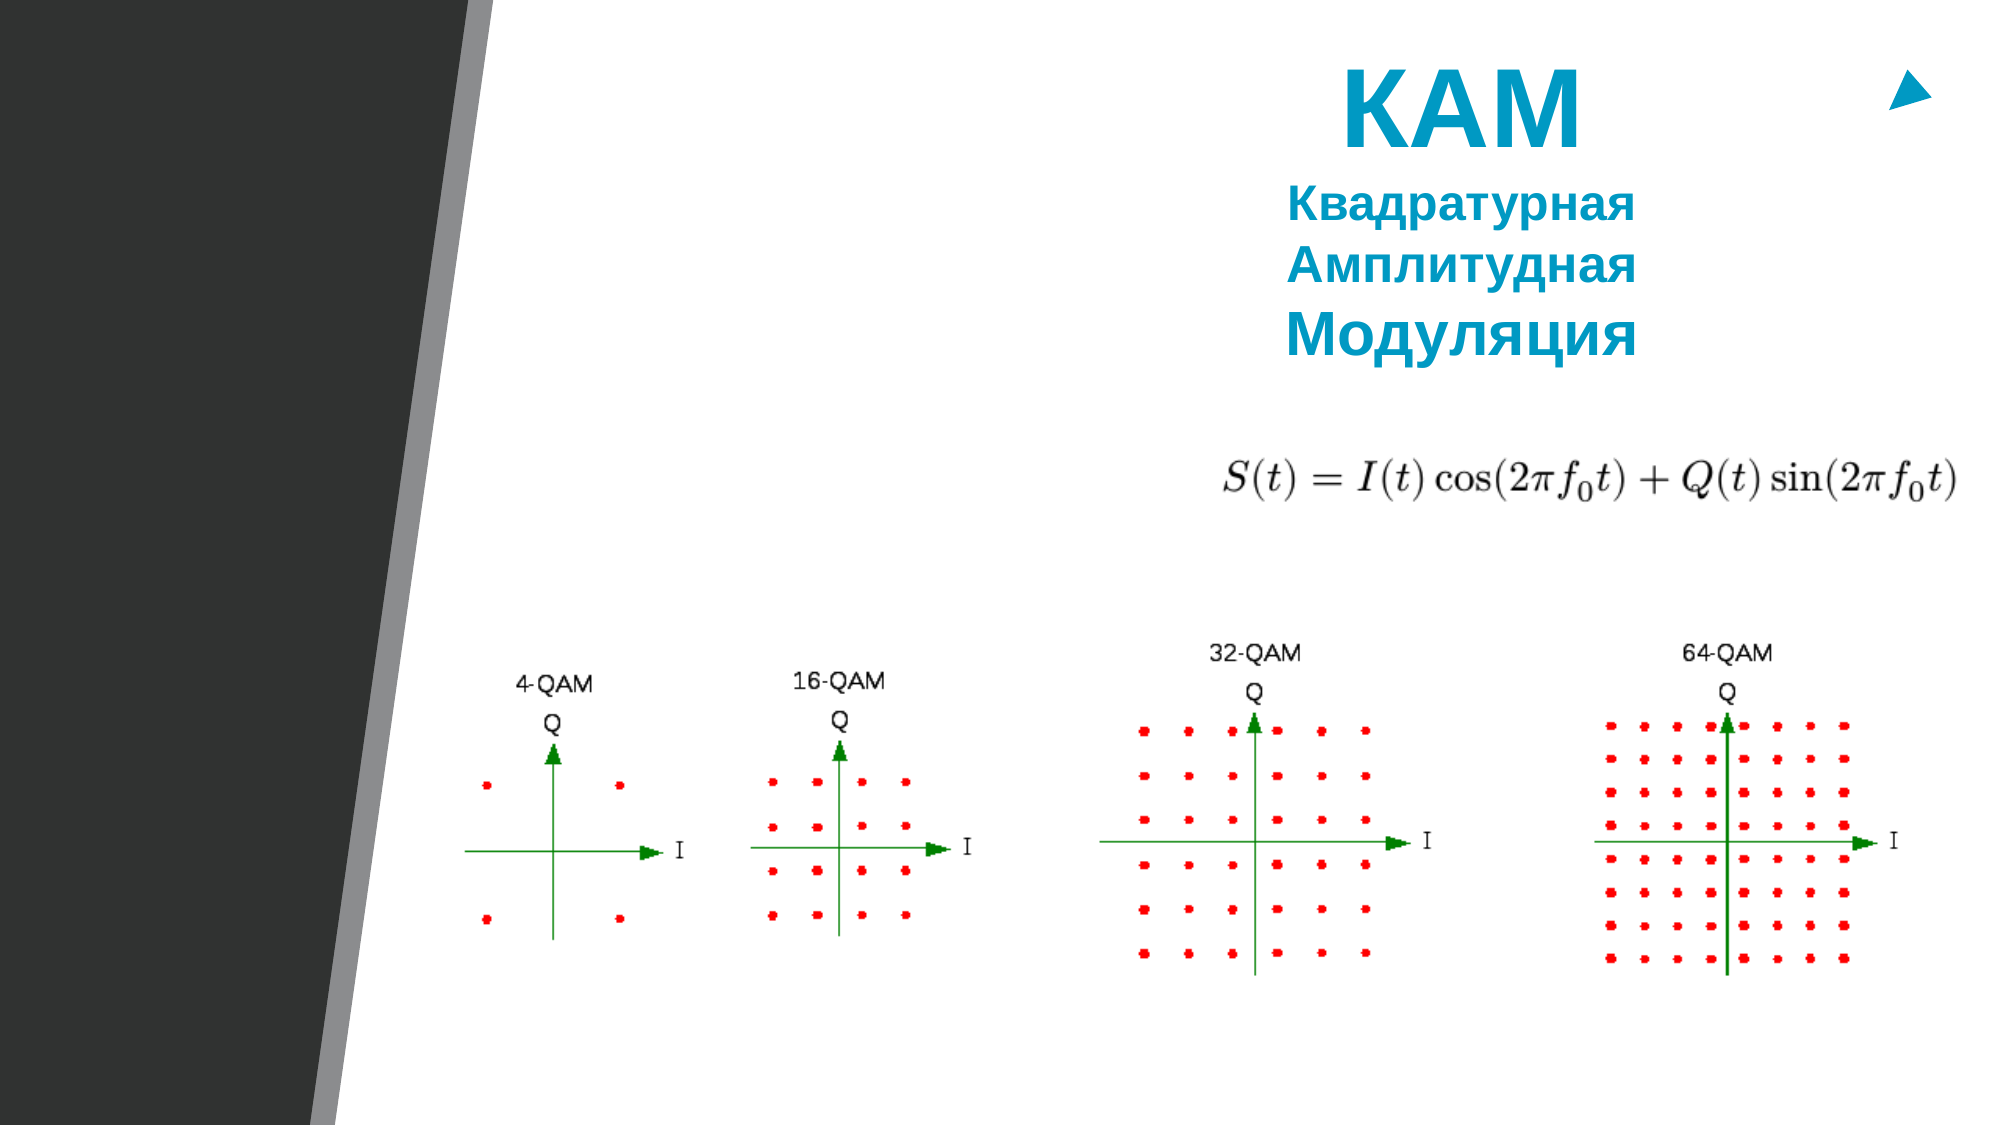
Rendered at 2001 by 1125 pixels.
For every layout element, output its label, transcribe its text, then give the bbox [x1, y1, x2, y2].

picture [1565, 616, 1920, 1004]
picture [714, 622, 981, 1010]
text_box [0, 0, 494, 1125]
picture [437, 625, 703, 1014]
text_box КАМ Квадратурная Амплитудная Модуляция [992, 28, 1932, 376]
text_box [1888, 69, 1932, 111]
picture [1193, 425, 1961, 541]
picture [1092, 616, 1447, 1004]
